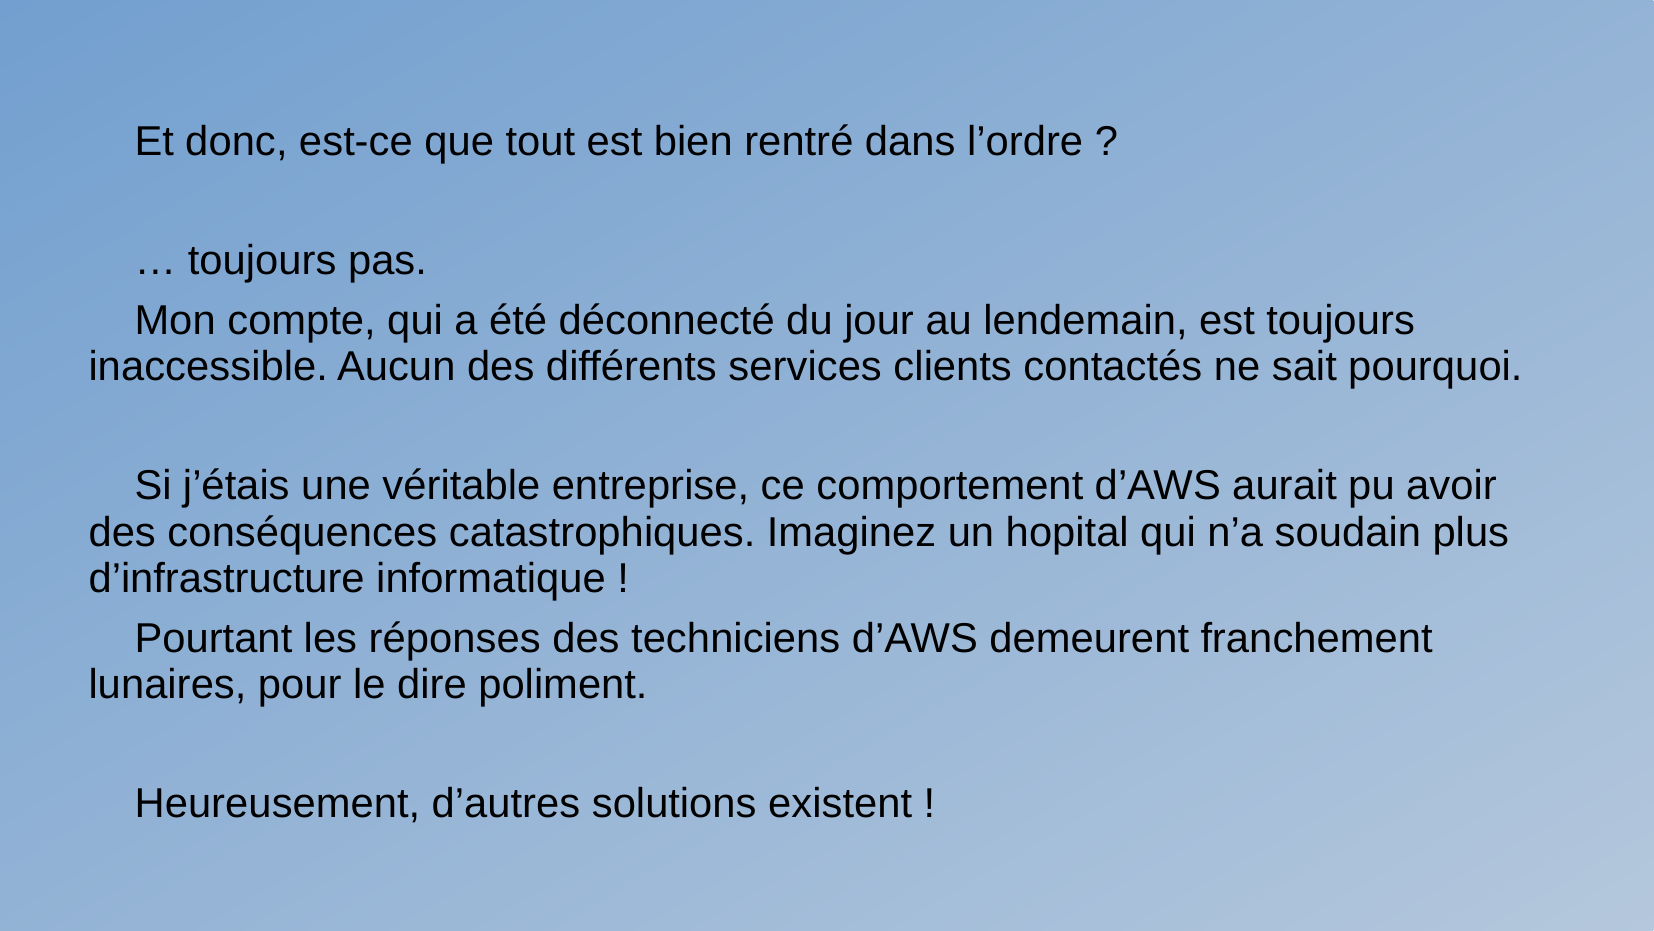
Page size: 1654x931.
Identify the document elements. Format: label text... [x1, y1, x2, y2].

list Et donc, est-ce que tout est bien rentré dans l’ordre ? … toujours pas. Mon compte, qui a été déconnecté du jour au lendemain, est toujours inaccessible. Aucun des différents services clients contactés ne sait pourquoi. Si j’étais une véritable entreprise, ce comportement d’AWS aurait pu avoir des conséquences catastrophiques. Imaginez un hopital qui n’a soudain plus d’infrastructure informatique ! Pourtant les réponses des techniciens d’AWS demeurent franchement lunaires, pour le dire poliment. Heureusement, d’autres solutions existent ! [88, 118, 1565, 886]
